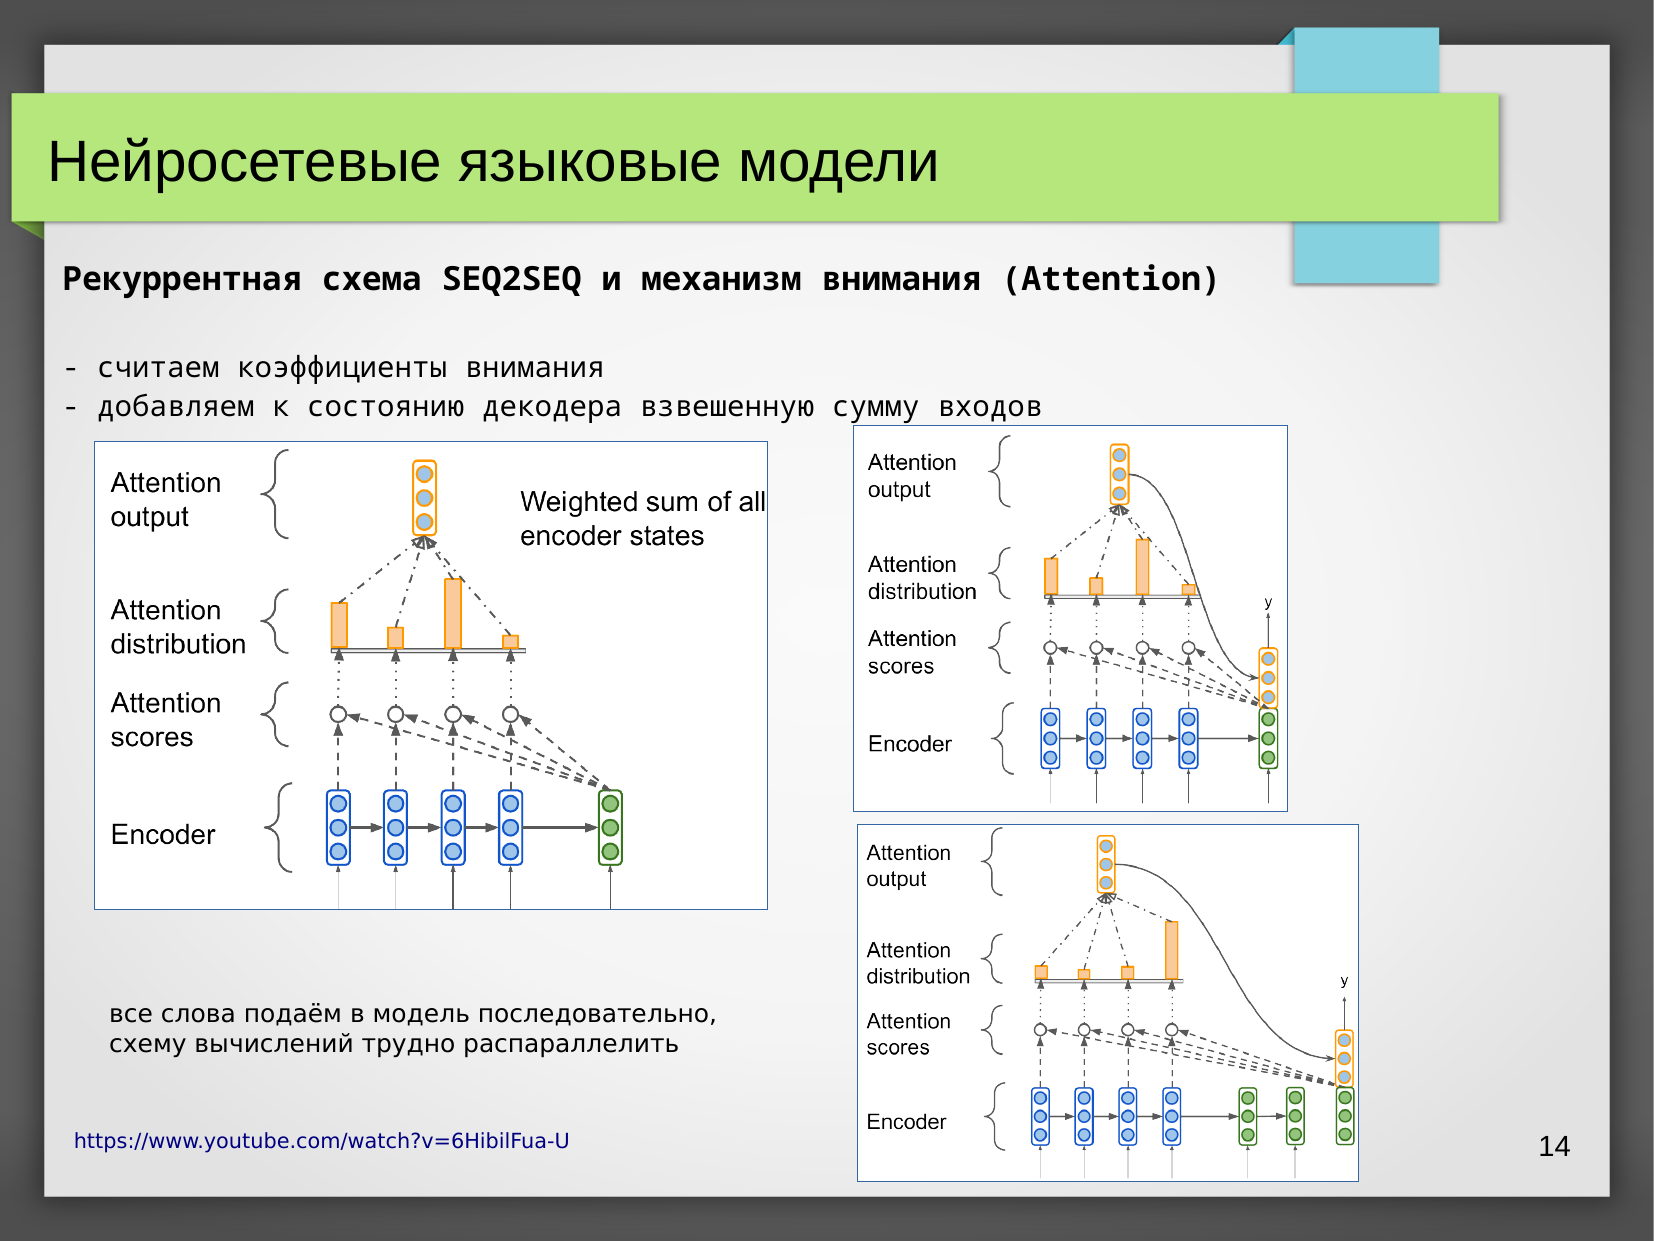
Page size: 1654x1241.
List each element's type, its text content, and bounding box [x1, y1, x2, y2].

picture [0, 0, 1654, 1241]
text_box Рекуррентная схема SEQ2SEQ и механизм внимания (Attention) - считаем коэффициенты внимания - добавляем к состоянию декодера взвешенную сумму входов [47, 248, 1323, 449]
text_box https://www.youtube.com/watch?v=6HibilFua-U [59, 1122, 603, 1182]
text_box все слова подаём в модель последовательно, схему вычислений трудно распараллелить [94, 992, 768, 1095]
title Нейросетевые языковые модели [47, 121, 1241, 201]
